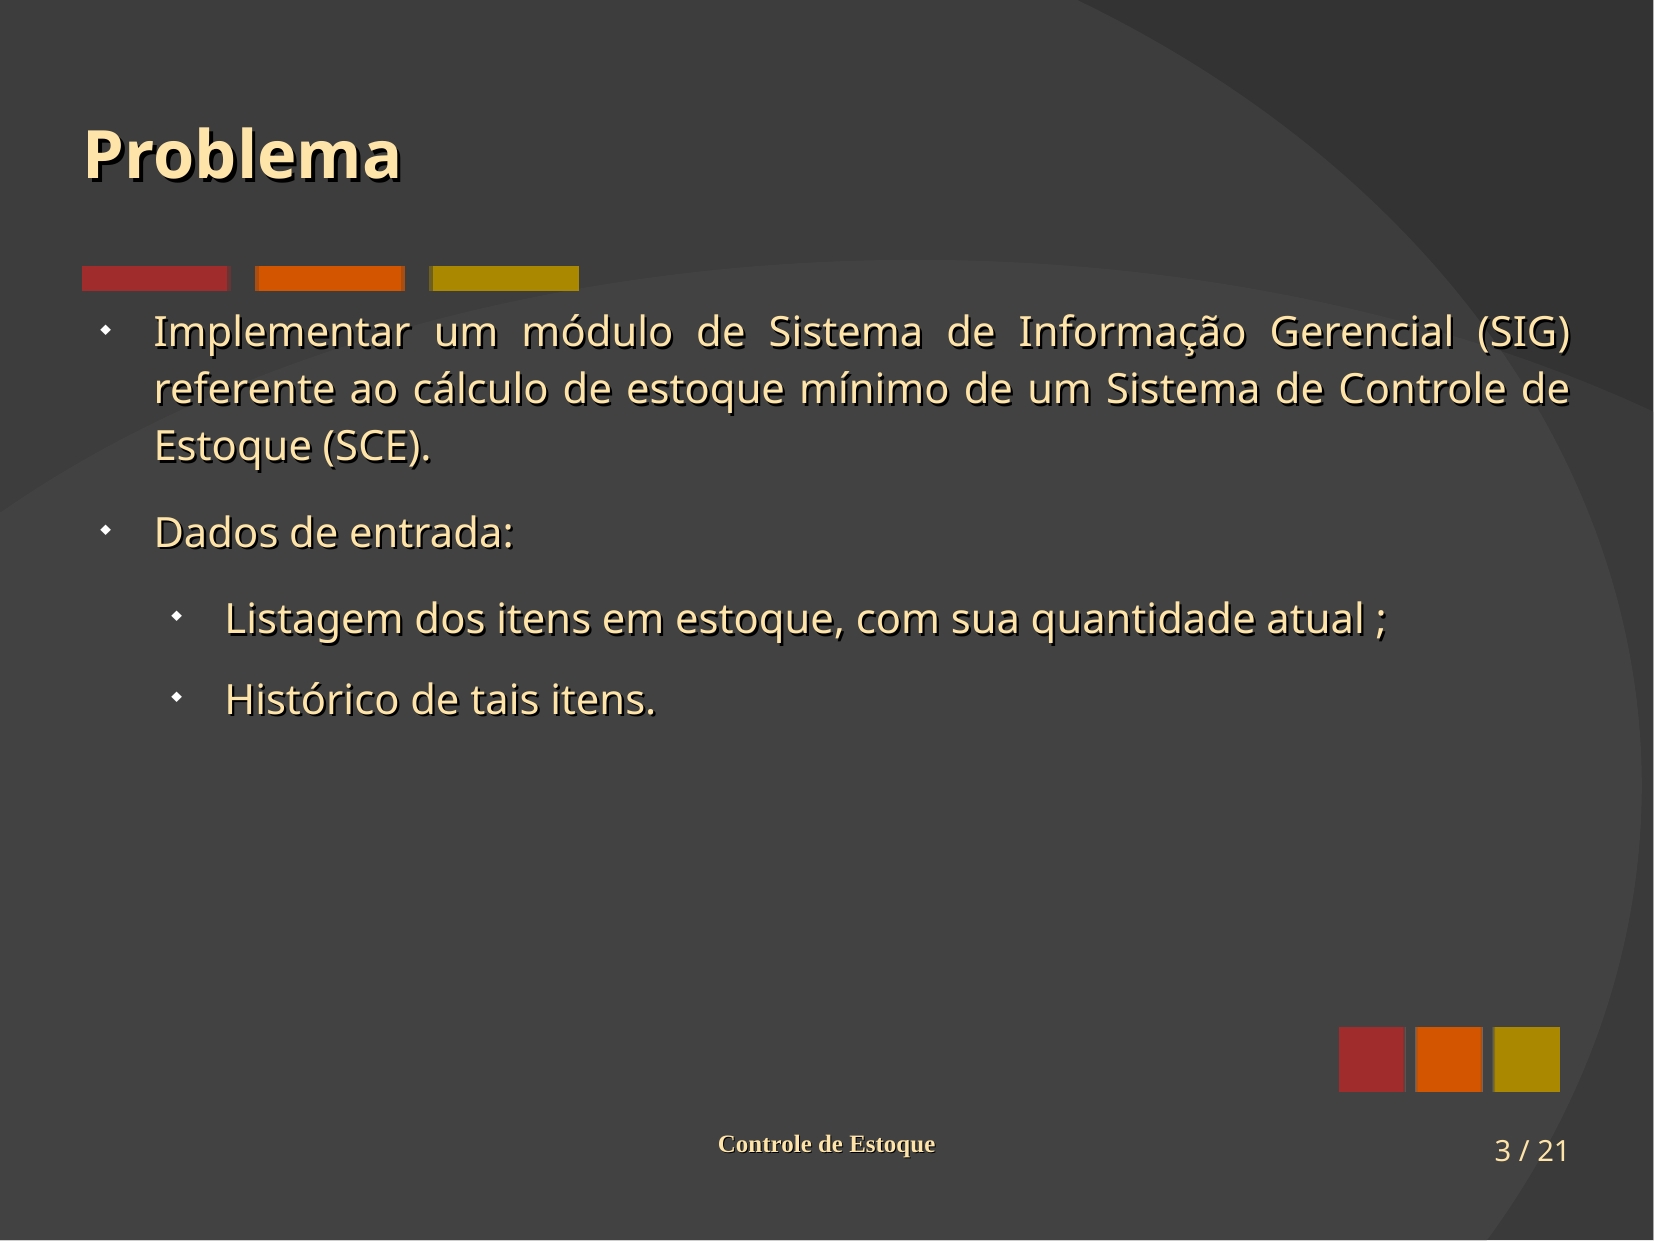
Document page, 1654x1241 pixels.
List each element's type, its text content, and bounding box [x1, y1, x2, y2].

picture [82, 266, 579, 291]
picture [1339, 1027, 1560, 1092]
title Problema [82, 49, 1571, 257]
list Implementar um módulo de Sistema de Informação Gerencial (SIG) referente ao cálculo de estoque mínimo de um Sistema de Controle de Estoque (SCE). Dados de entrada: Listagem dos itens em estoque, com sua quantidade atual ; Histórico de tais itens. [82, 302, 1571, 1022]
